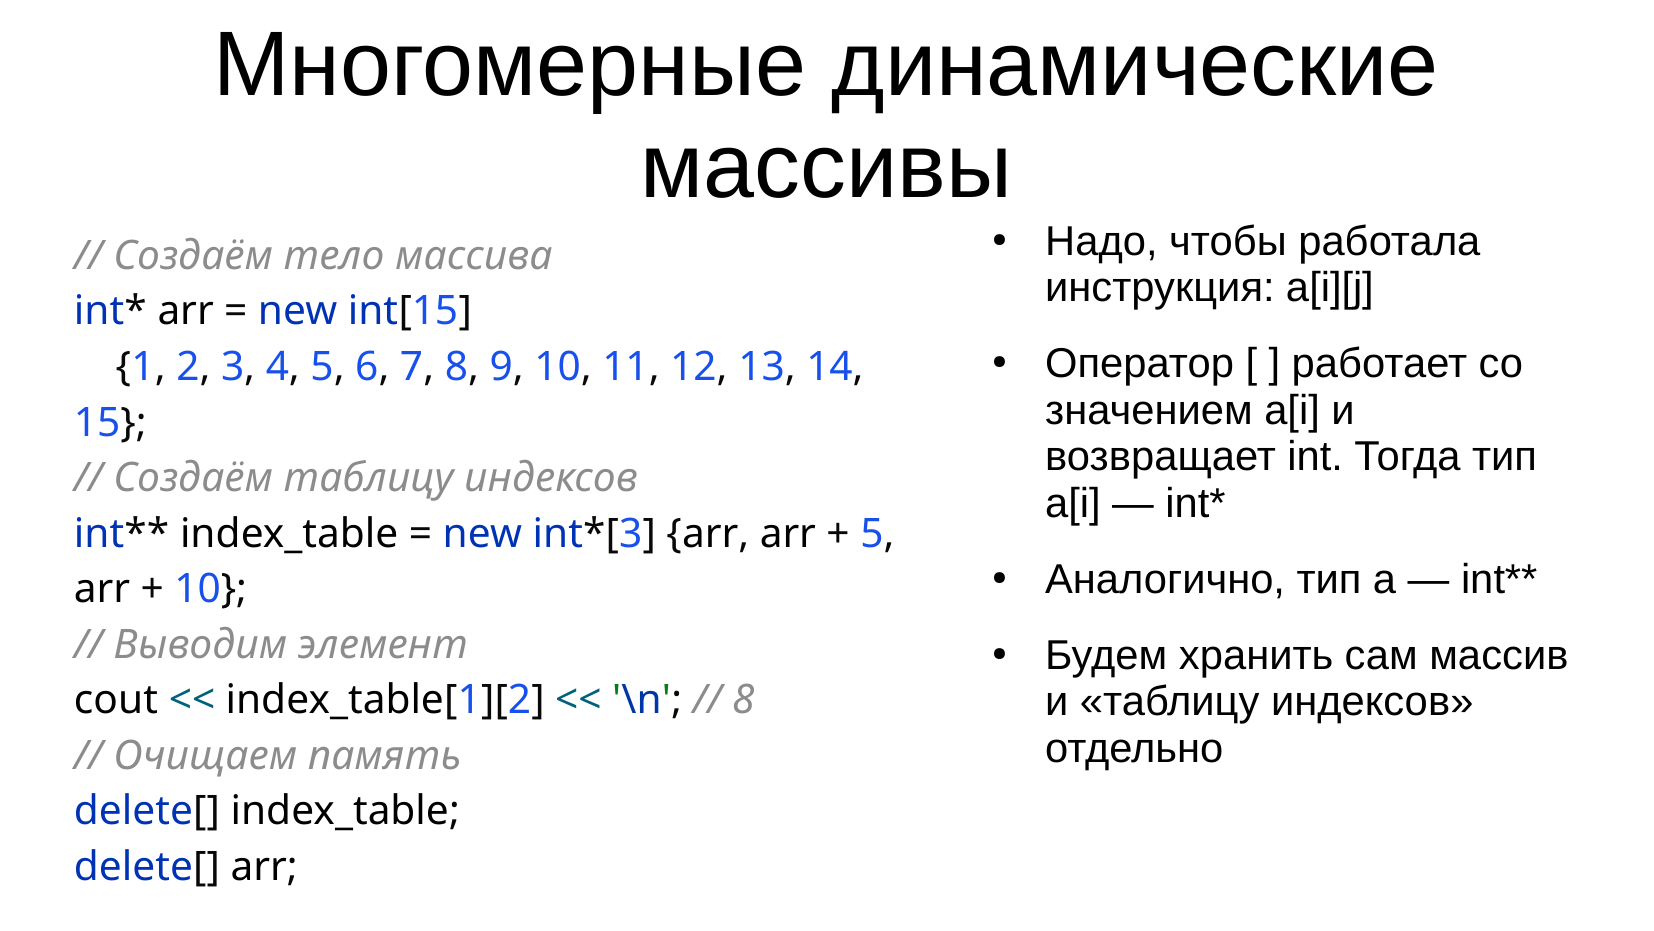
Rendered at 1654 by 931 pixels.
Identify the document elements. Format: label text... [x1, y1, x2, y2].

title Многомерные динамические массивы [82, 12, 1571, 218]
list Надо, чтобы работала инструкция: a[i][j] Оператор [ ] работает со значением a[i] и возвращает int. Тогда тип a[i] — int* Аналогично, тип a — int** Будем хранить сам массив и «таблицу индексов» отдельно [974, 217, 1572, 916]
text_box // Создаём тело массива int* arr = new int[15] {1, 2, 3, 4, 5, 6, 7, 8, 9, 10, 11, 12, 13, 14, 15}; // Создаём таблицу индексов int** index_table = new int*[3] {arr, arr + 5, arr + 10}; // Выводим элемент cout << index_table[1][2] << '\n'; // 8 // Очищаем память delete[] index_table; delete[] arr; [59, 218, 916, 900]
